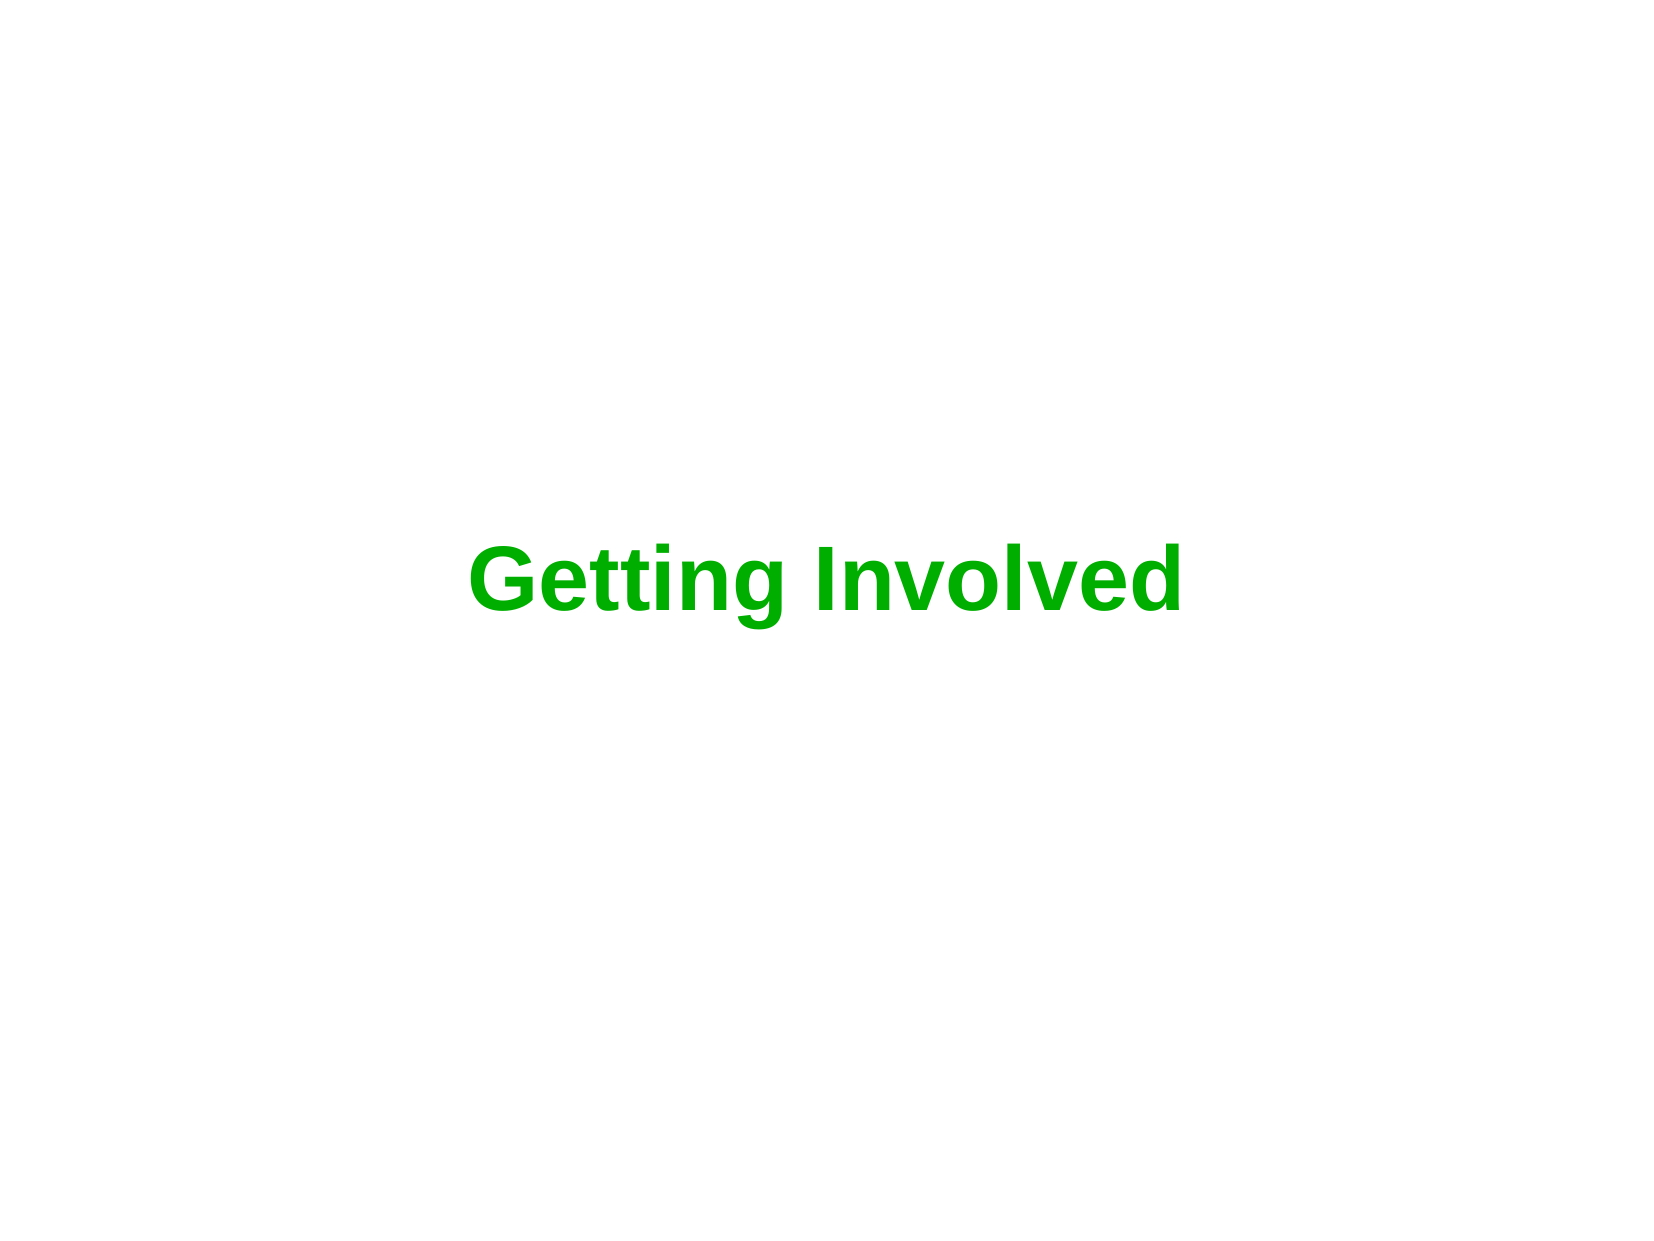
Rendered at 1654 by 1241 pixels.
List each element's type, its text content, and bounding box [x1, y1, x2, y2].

subtitle Getting Involved [82, 49, 1571, 1109]
